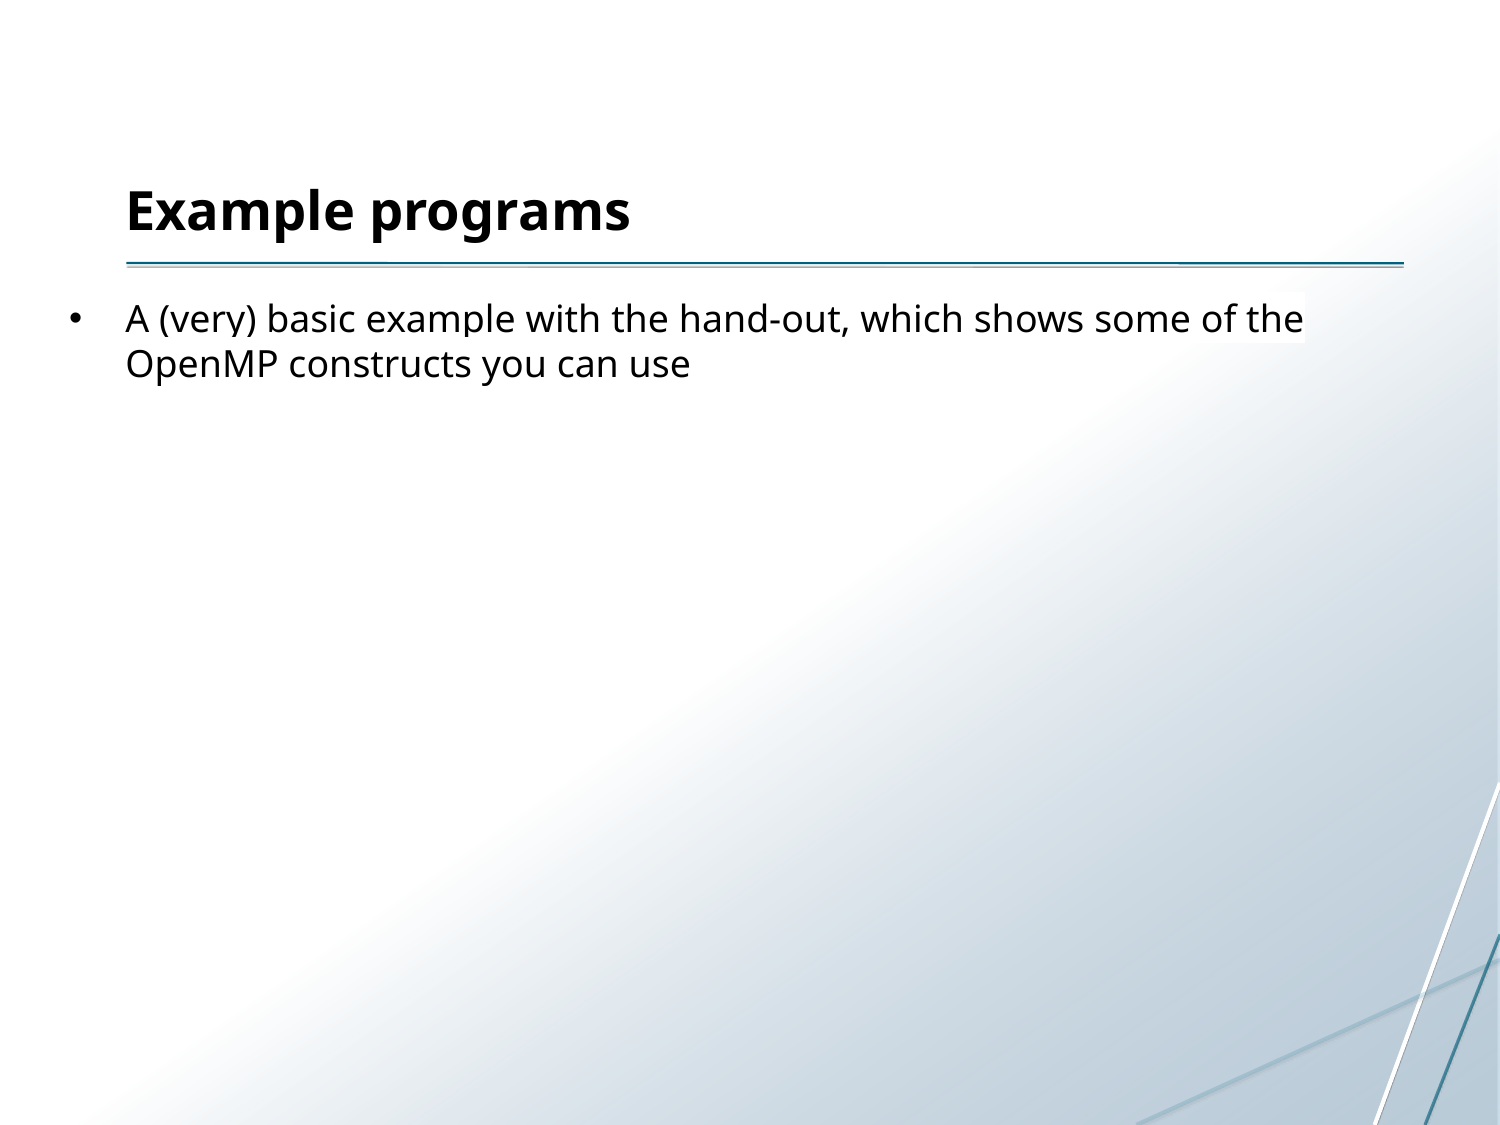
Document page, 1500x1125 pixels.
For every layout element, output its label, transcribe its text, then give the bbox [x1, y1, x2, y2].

title Example programs [109, 49, 1403, 249]
list A (very) basic example with the hand-out, which shows some of the OpenMP constructs you can use [54, 287, 1404, 1005]
